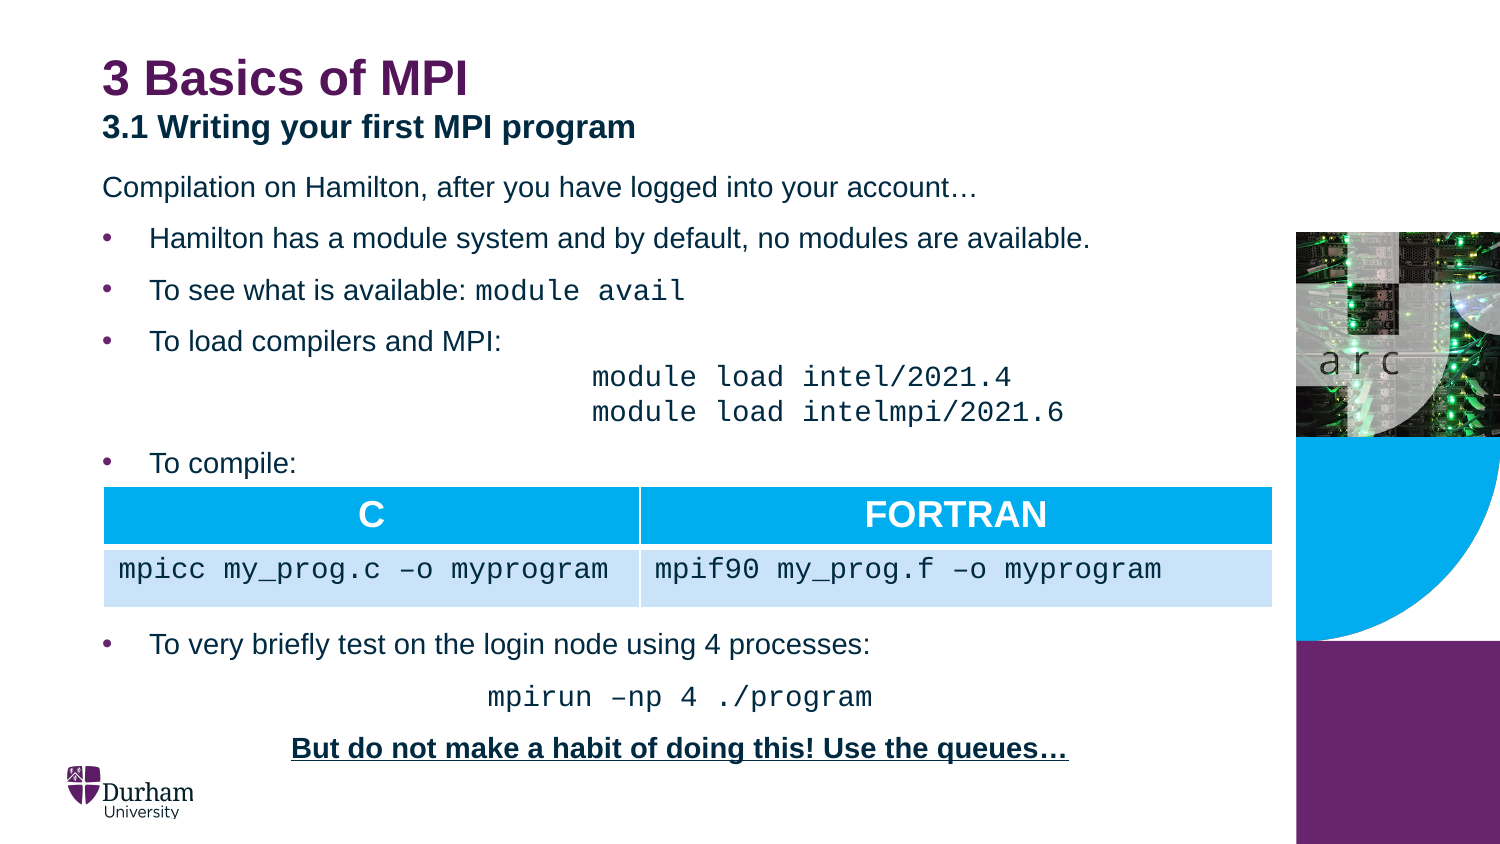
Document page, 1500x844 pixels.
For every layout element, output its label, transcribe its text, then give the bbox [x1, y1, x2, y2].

table_cell mpif90 my_prog.f –o myprogram [641, 550, 1272, 607]
picture [67, 766, 193, 819]
table_cell mpicc my_prog.c –o myprogram [104, 550, 639, 607]
picture [1332, 467, 1500, 640]
list Compilation on Hamilton, after you have logged into your account… Hamilton has a module system and by default, no modules are available. To see what is available: module avail To load compilers and MPI: module load intel/2021.4 module load intelmpi/2021.6 To compile: To very briefly test on the login node using 4 processes: mpirun –np 4 ./program But do not make a habit of doing this! Use the queues… [101, 167, 1258, 506]
table_header FORTRAN [641, 487, 1272, 544]
table_header C [104, 487, 639, 544]
text_box [1296, 640, 1500, 844]
title 3 Basics of MPI 3.1 Writing your first MPI program [101, 45, 1399, 187]
picture [1296, 232, 1500, 436]
